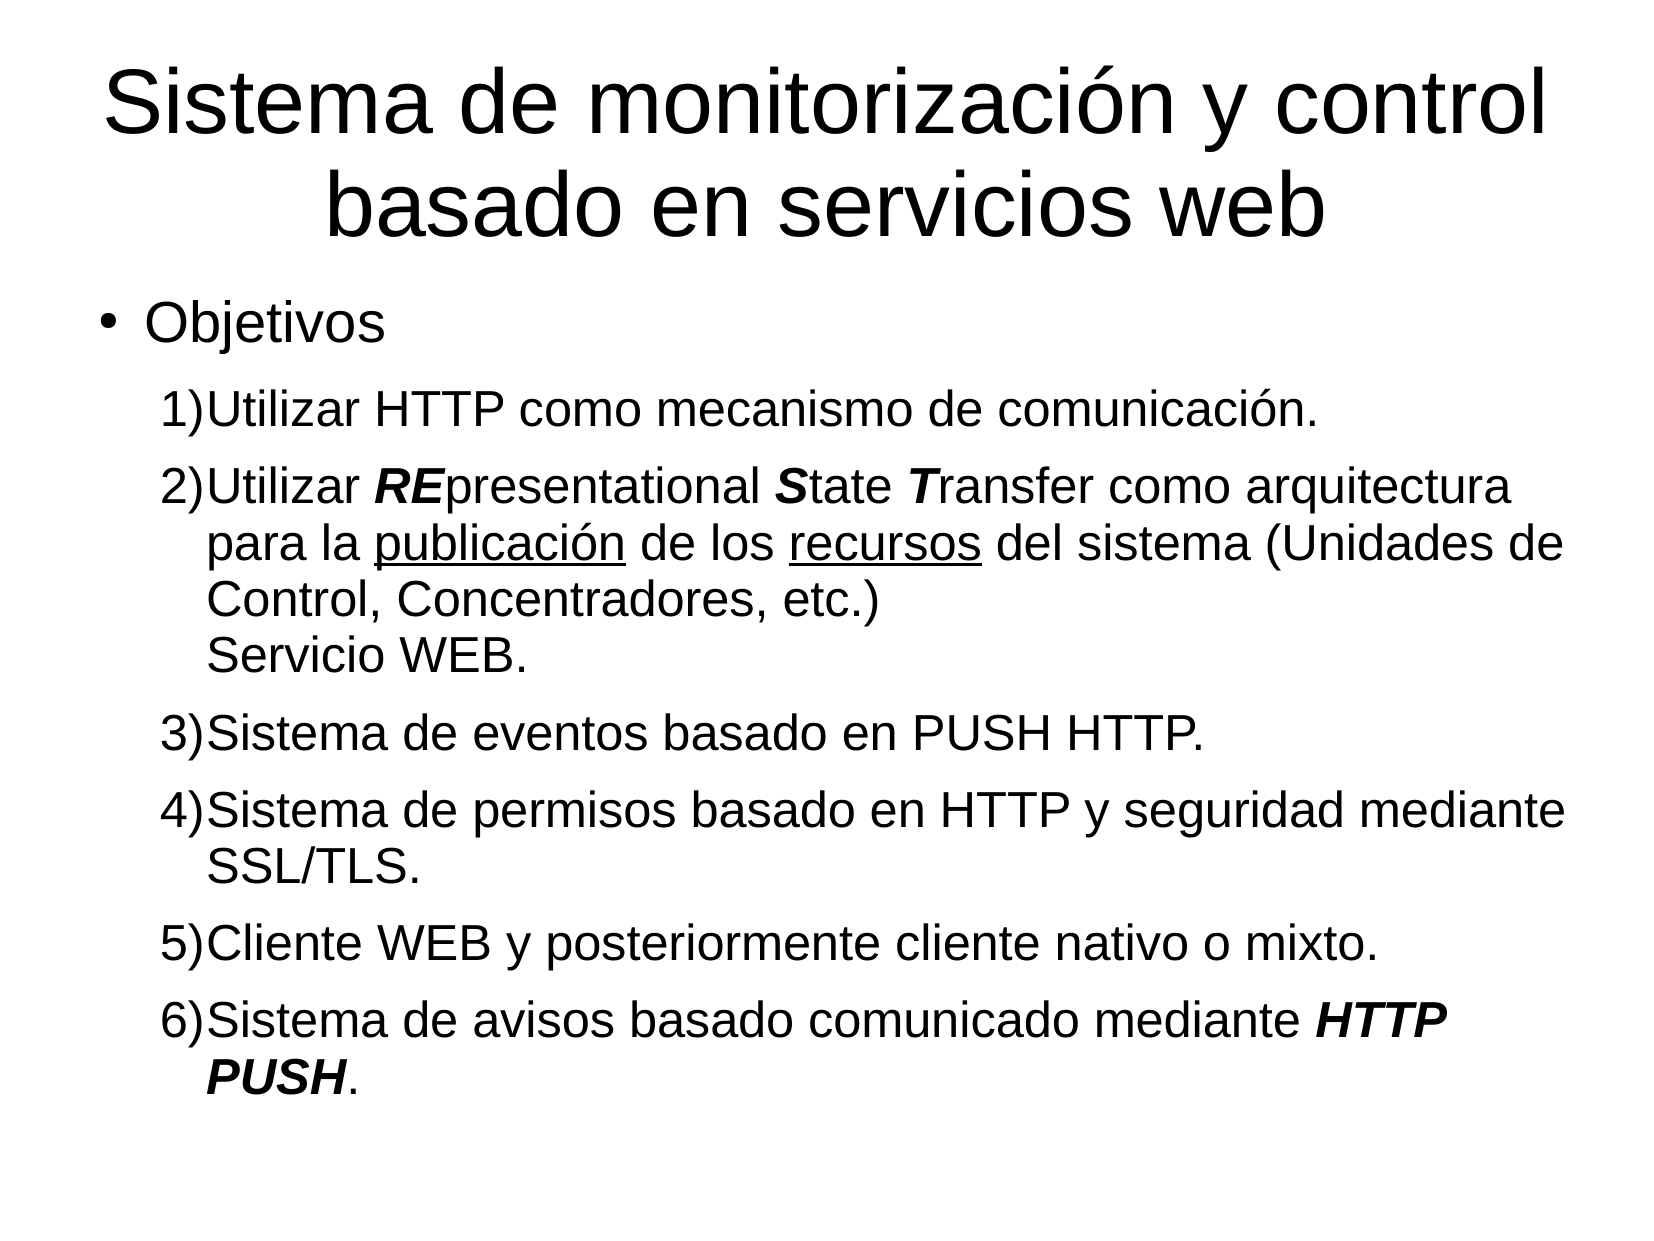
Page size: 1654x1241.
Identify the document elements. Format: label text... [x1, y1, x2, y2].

list Objetivos Utilizar HTTP como mecanismo de comunicación. Utilizar REpresentational State Transfer como arquitectura para la publicación de los recursos del sistema (Unidades de Control, Concentradores, etc.) Servicio WEB. Sistema de eventos basado en PUSH HTTP. Sistema de permisos basado en HTTP y seguridad mediante SSL/TLS. Cliente WEB y posteriormente cliente nativo o mixto. Sistema de avisos basado comunicado mediante HTTP PUSH. [82, 290, 1571, 1109]
title Sistema de monitorización y control basado en servicios web [82, 49, 1571, 257]
